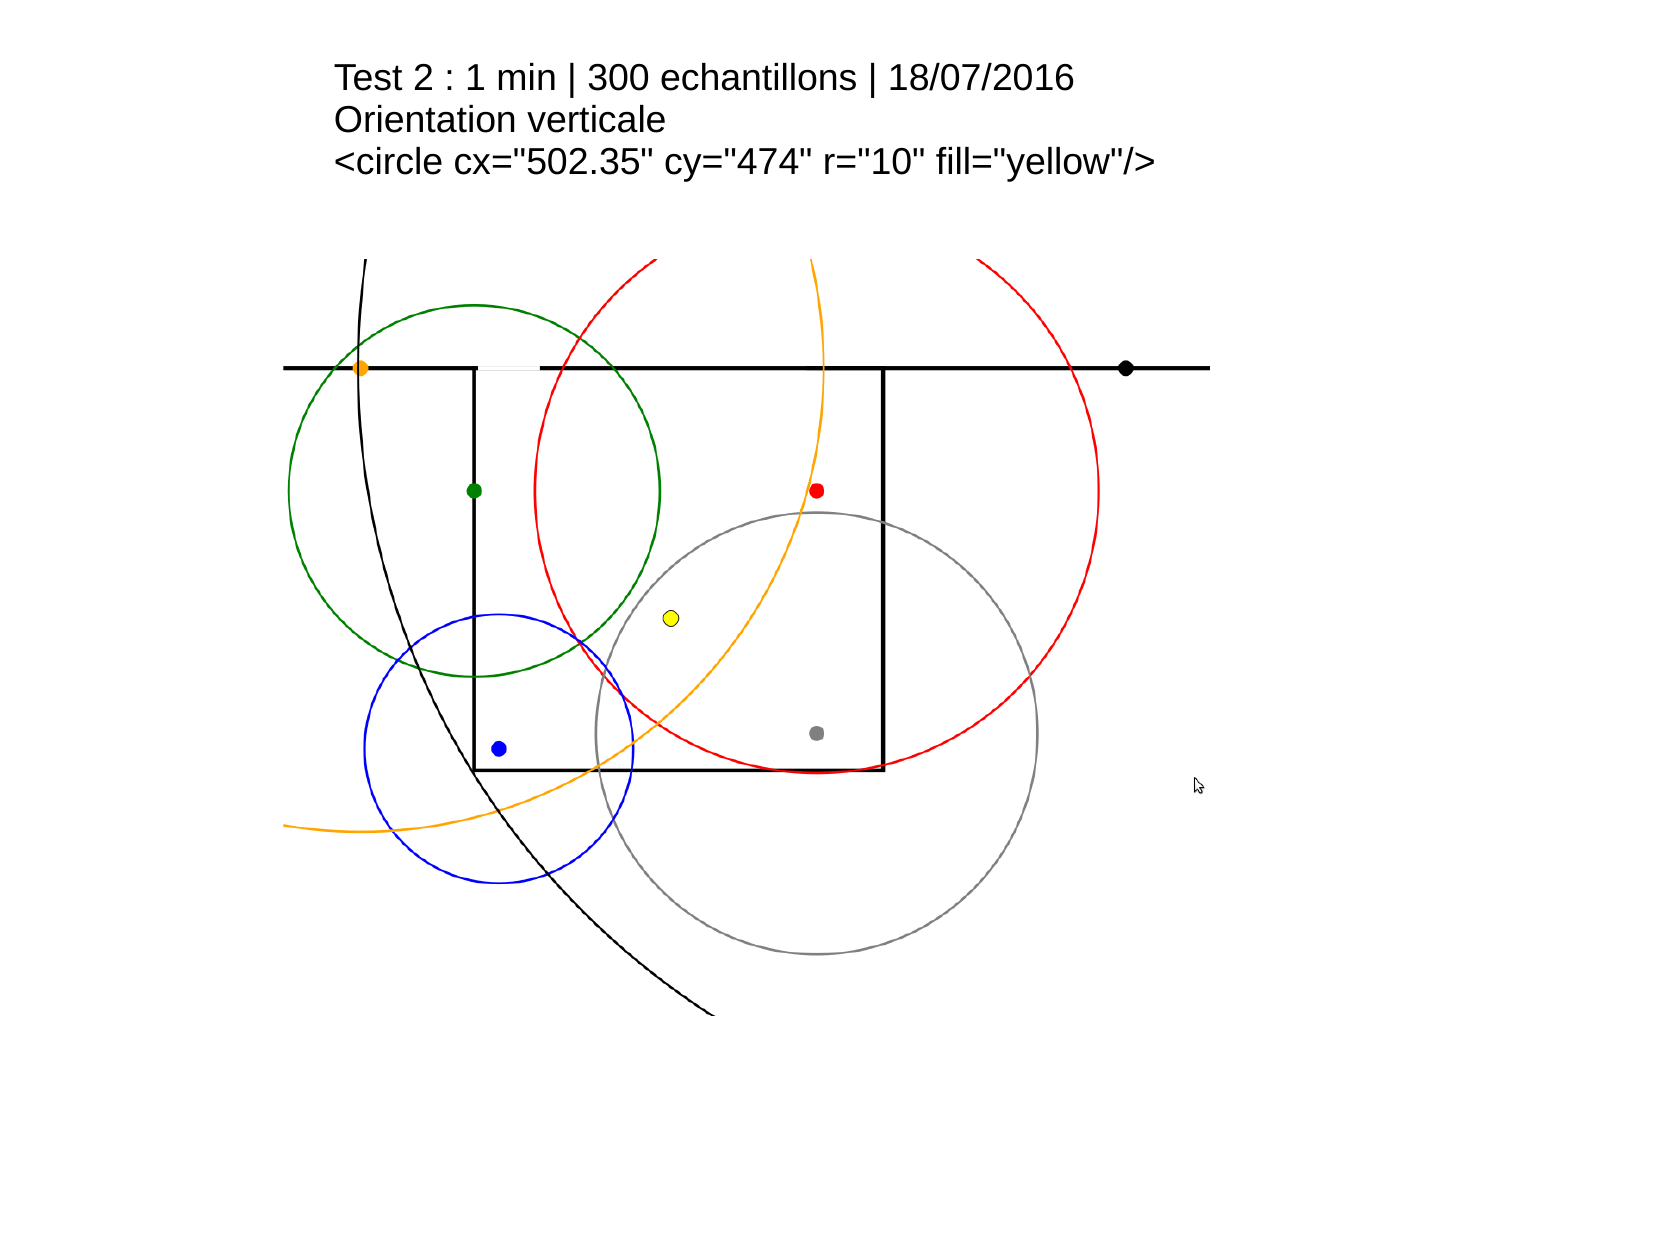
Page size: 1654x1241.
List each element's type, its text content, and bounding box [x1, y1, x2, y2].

picture [283, 259, 1210, 1016]
text_box Test 2 : 1 min | 300 echantillons | 18/07/2016 Orientation verticale <circle cx="502.35" cy="474" r="10" fill="yellow"/> [319, 49, 1180, 191]
